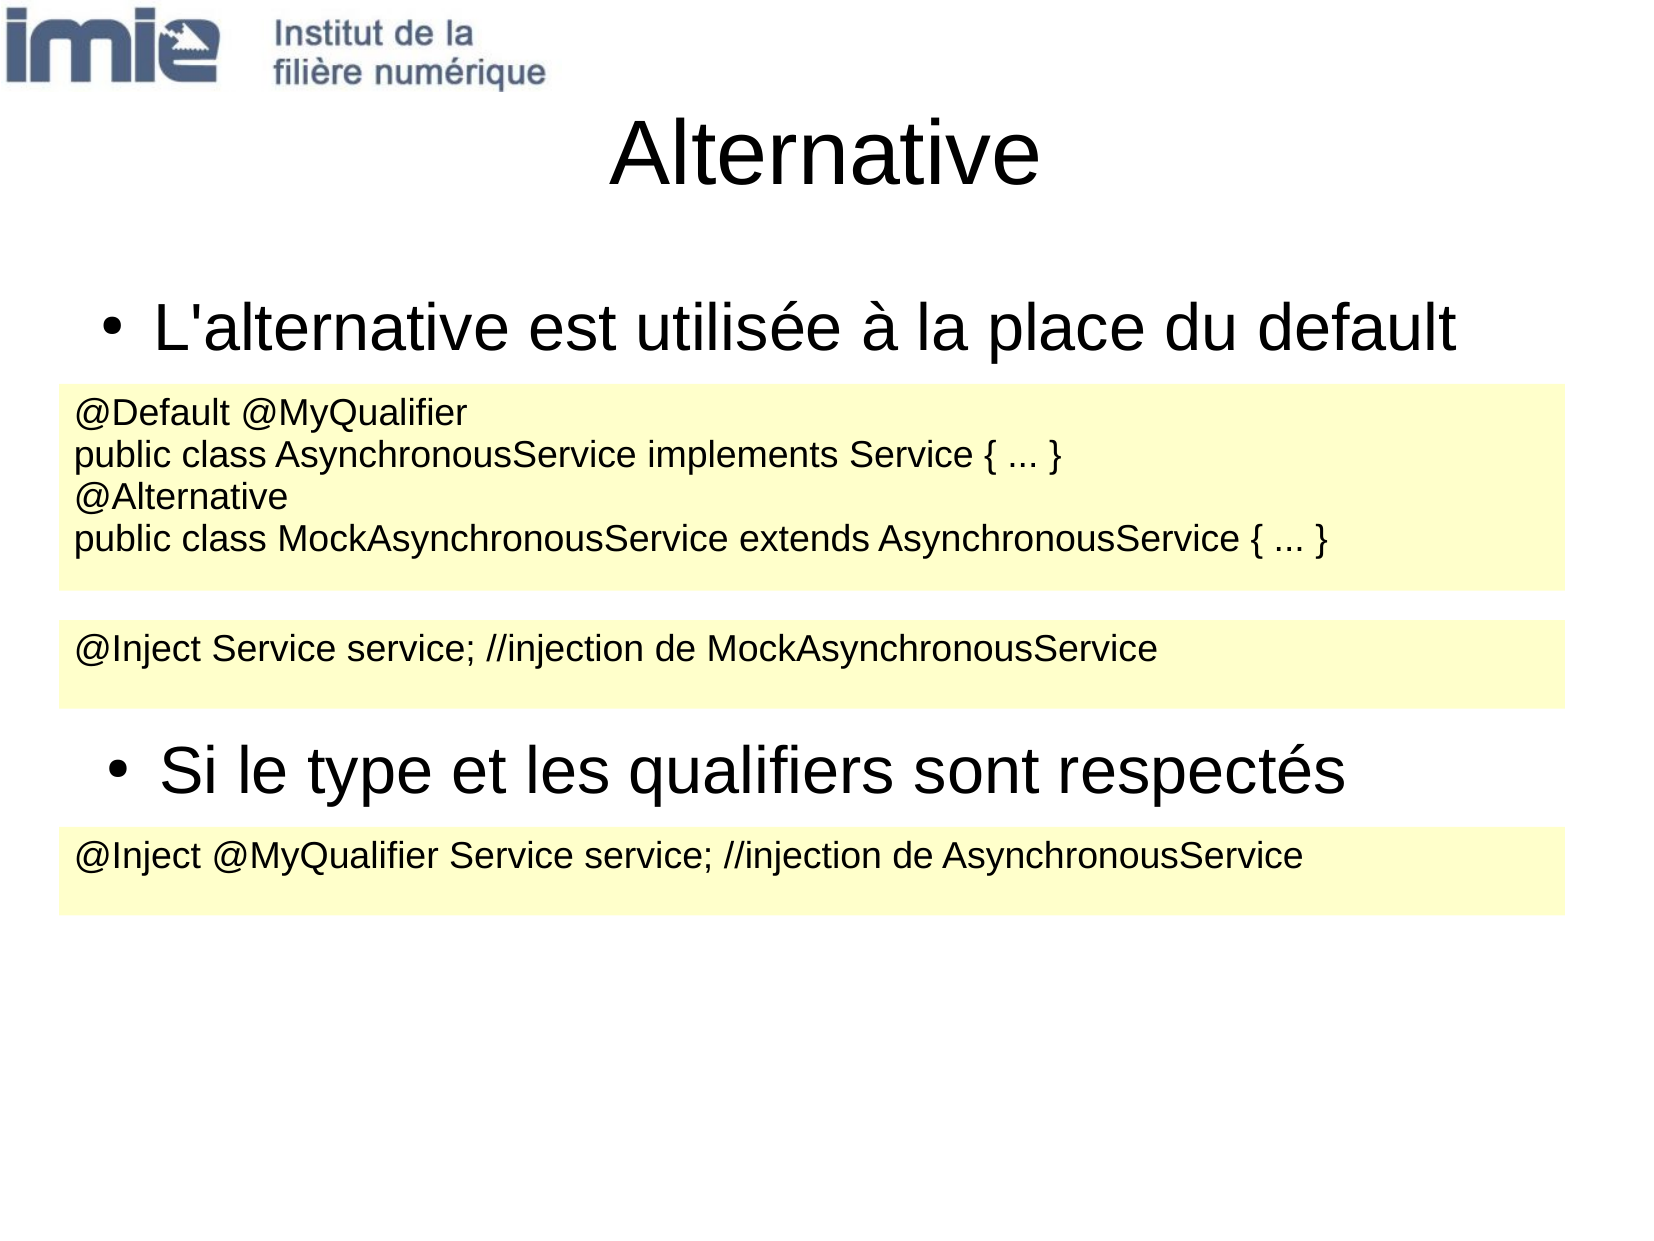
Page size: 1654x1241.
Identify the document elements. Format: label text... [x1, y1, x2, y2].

text_box @Inject @MyQualifier Service service; //injection de AsynchronousService [59, 826, 1565, 916]
list Si le type et les qualifiers sont respectés [88, 733, 1577, 827]
picture [1, 0, 562, 92]
title Alternative [82, 49, 1571, 257]
text_box @Inject Service service; //injection de MockAsynchronousService [59, 620, 1565, 709]
list L'alternative est utilisée à la place du default [82, 290, 1571, 384]
text_box @Default @MyQualifier public class AsynchronousService implements Service { ... } @Alternative public class MockAsynchronousService extends AsynchronousService { ... } [59, 383, 1565, 591]
